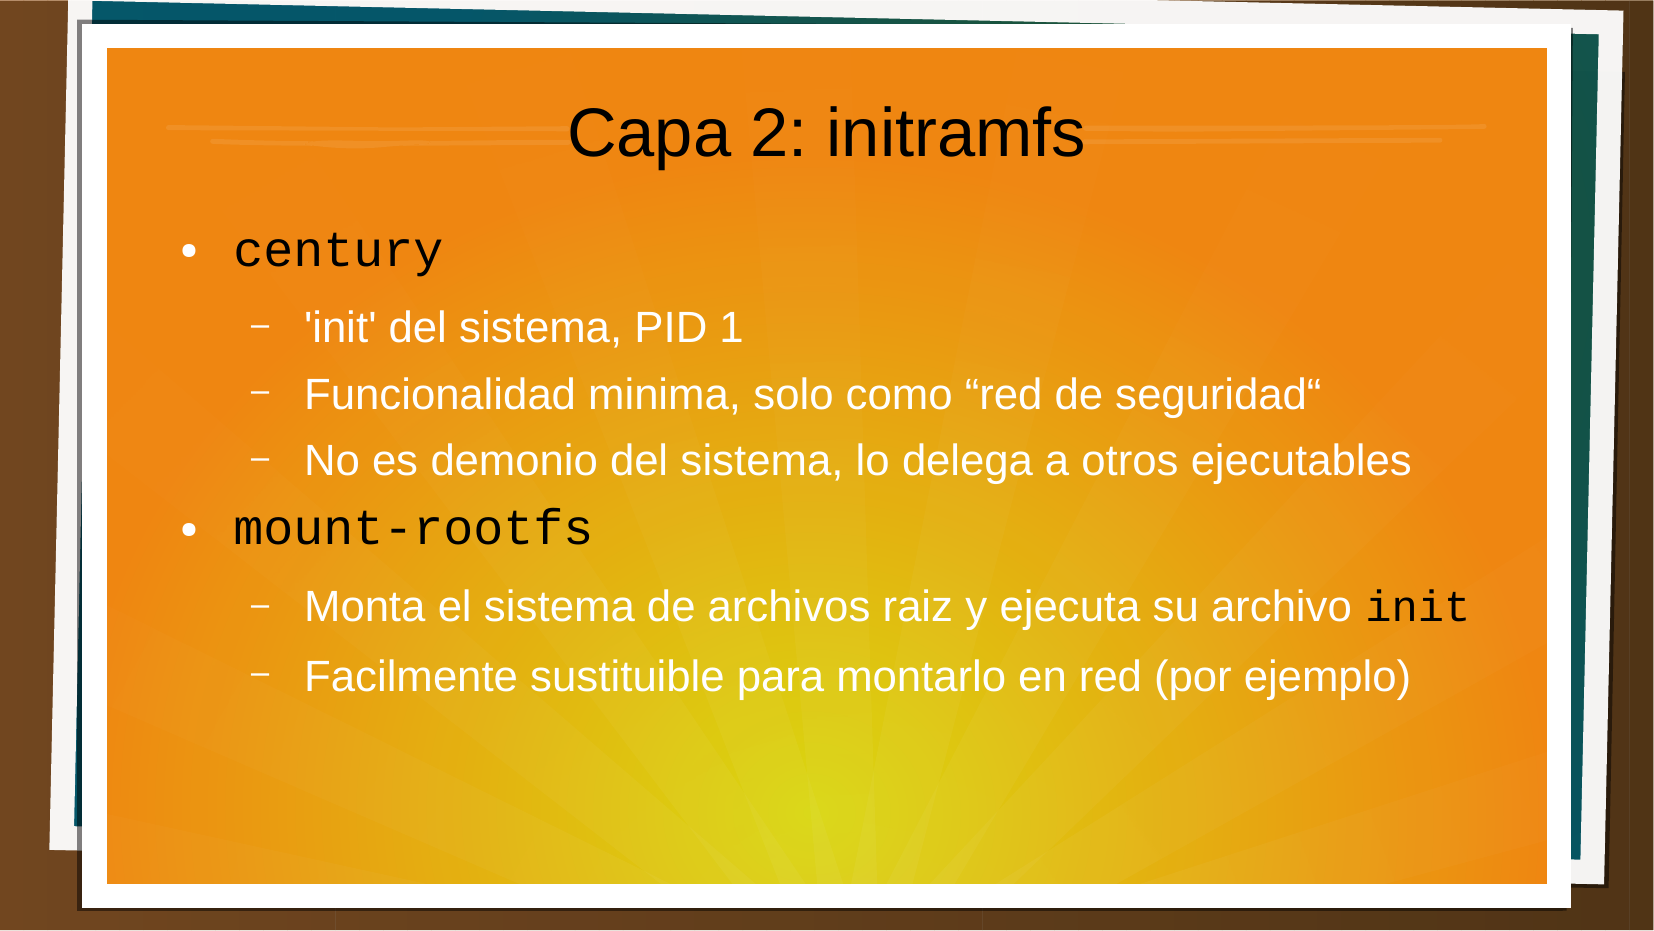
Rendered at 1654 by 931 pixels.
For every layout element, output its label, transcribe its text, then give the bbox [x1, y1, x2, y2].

list century 'init' del sistema, PID 1 Funcionalidad minima, solo como “red de seguridad“ No es demonio del sistema, lo delega a otros ejecutables mount-rootfs Monta el sistema de archivos raiz y ejecuta su archivo init Facilmente sustituible para montarlo en red (por ejemplo) [162, 224, 1492, 931]
title Capa 2: initramfs [566, 59, 1087, 207]
